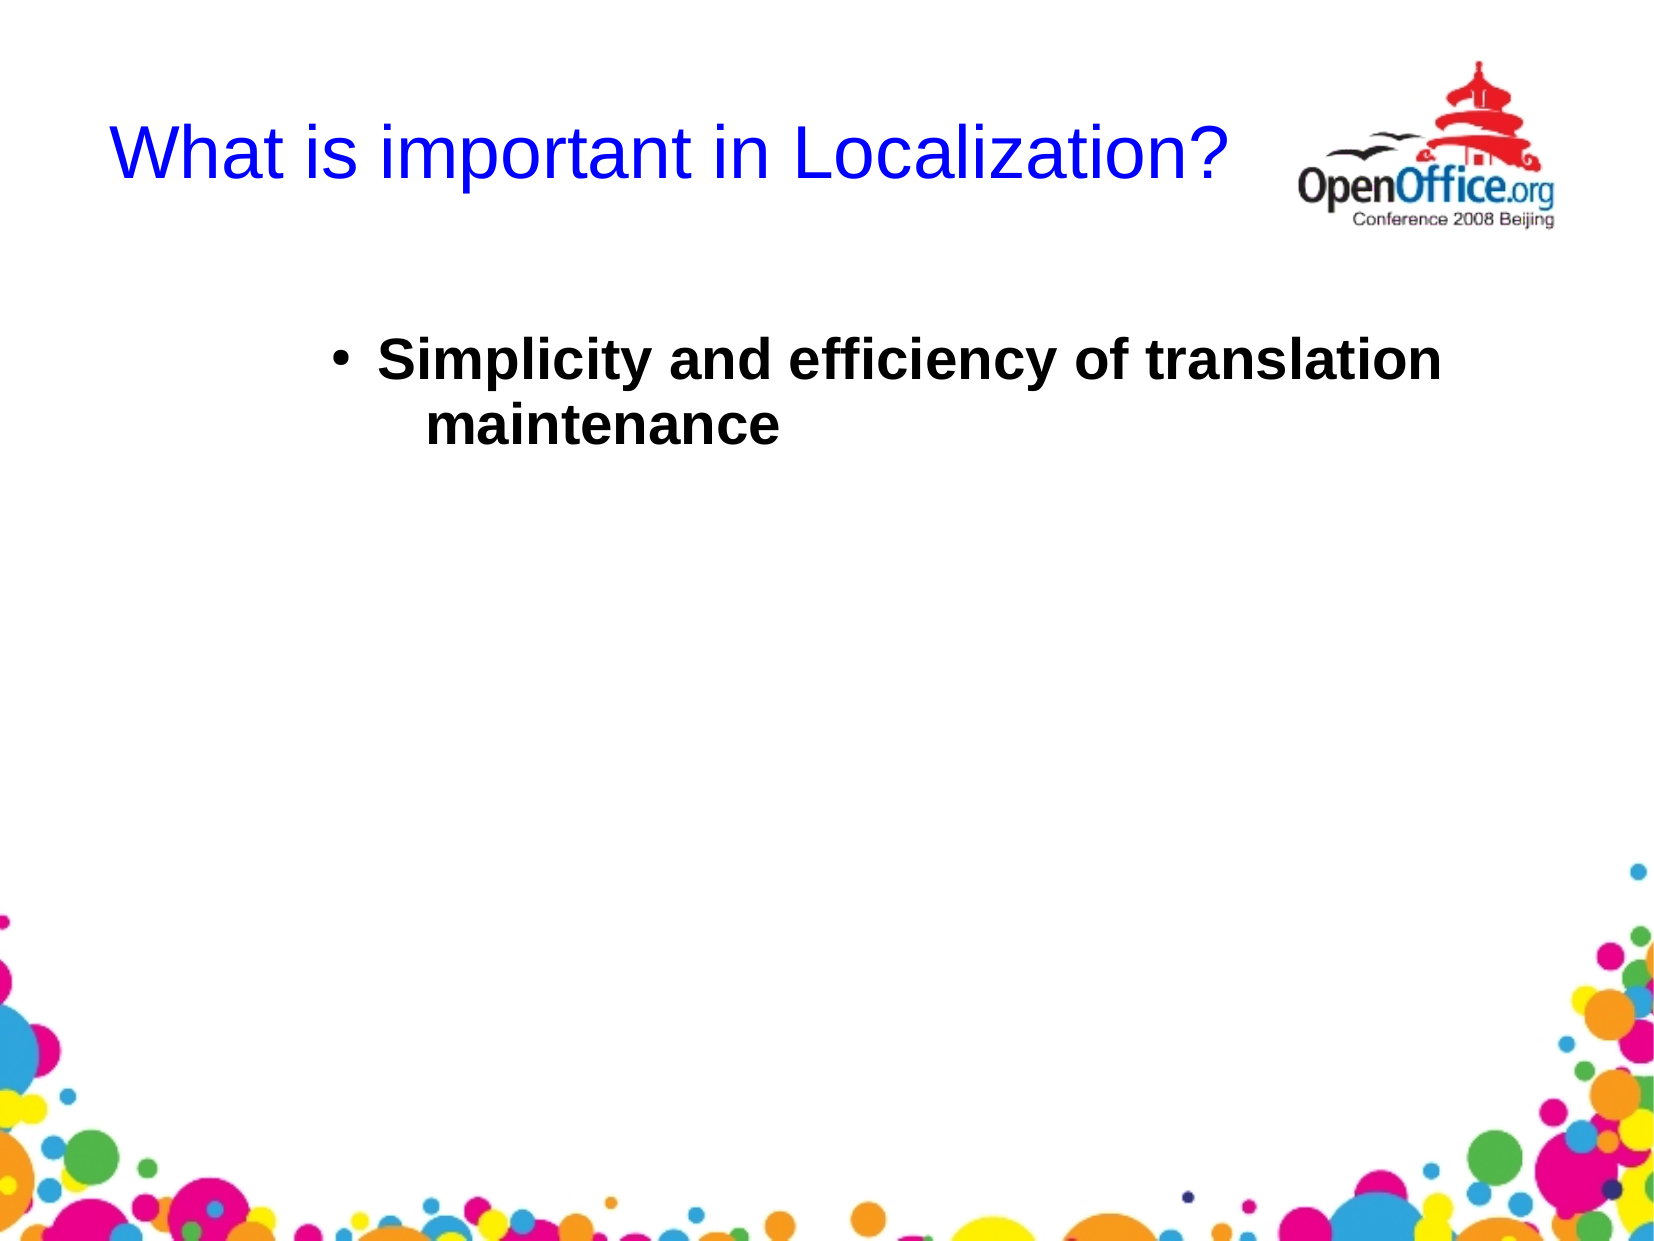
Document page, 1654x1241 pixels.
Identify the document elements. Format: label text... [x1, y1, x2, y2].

title What is important in Localization? [82, 49, 1258, 257]
list Simplicity and efficiency of translation maintenance [0, 326, 1626, 1131]
picture [1285, 51, 1569, 250]
picture [0, 810, 1654, 1241]
